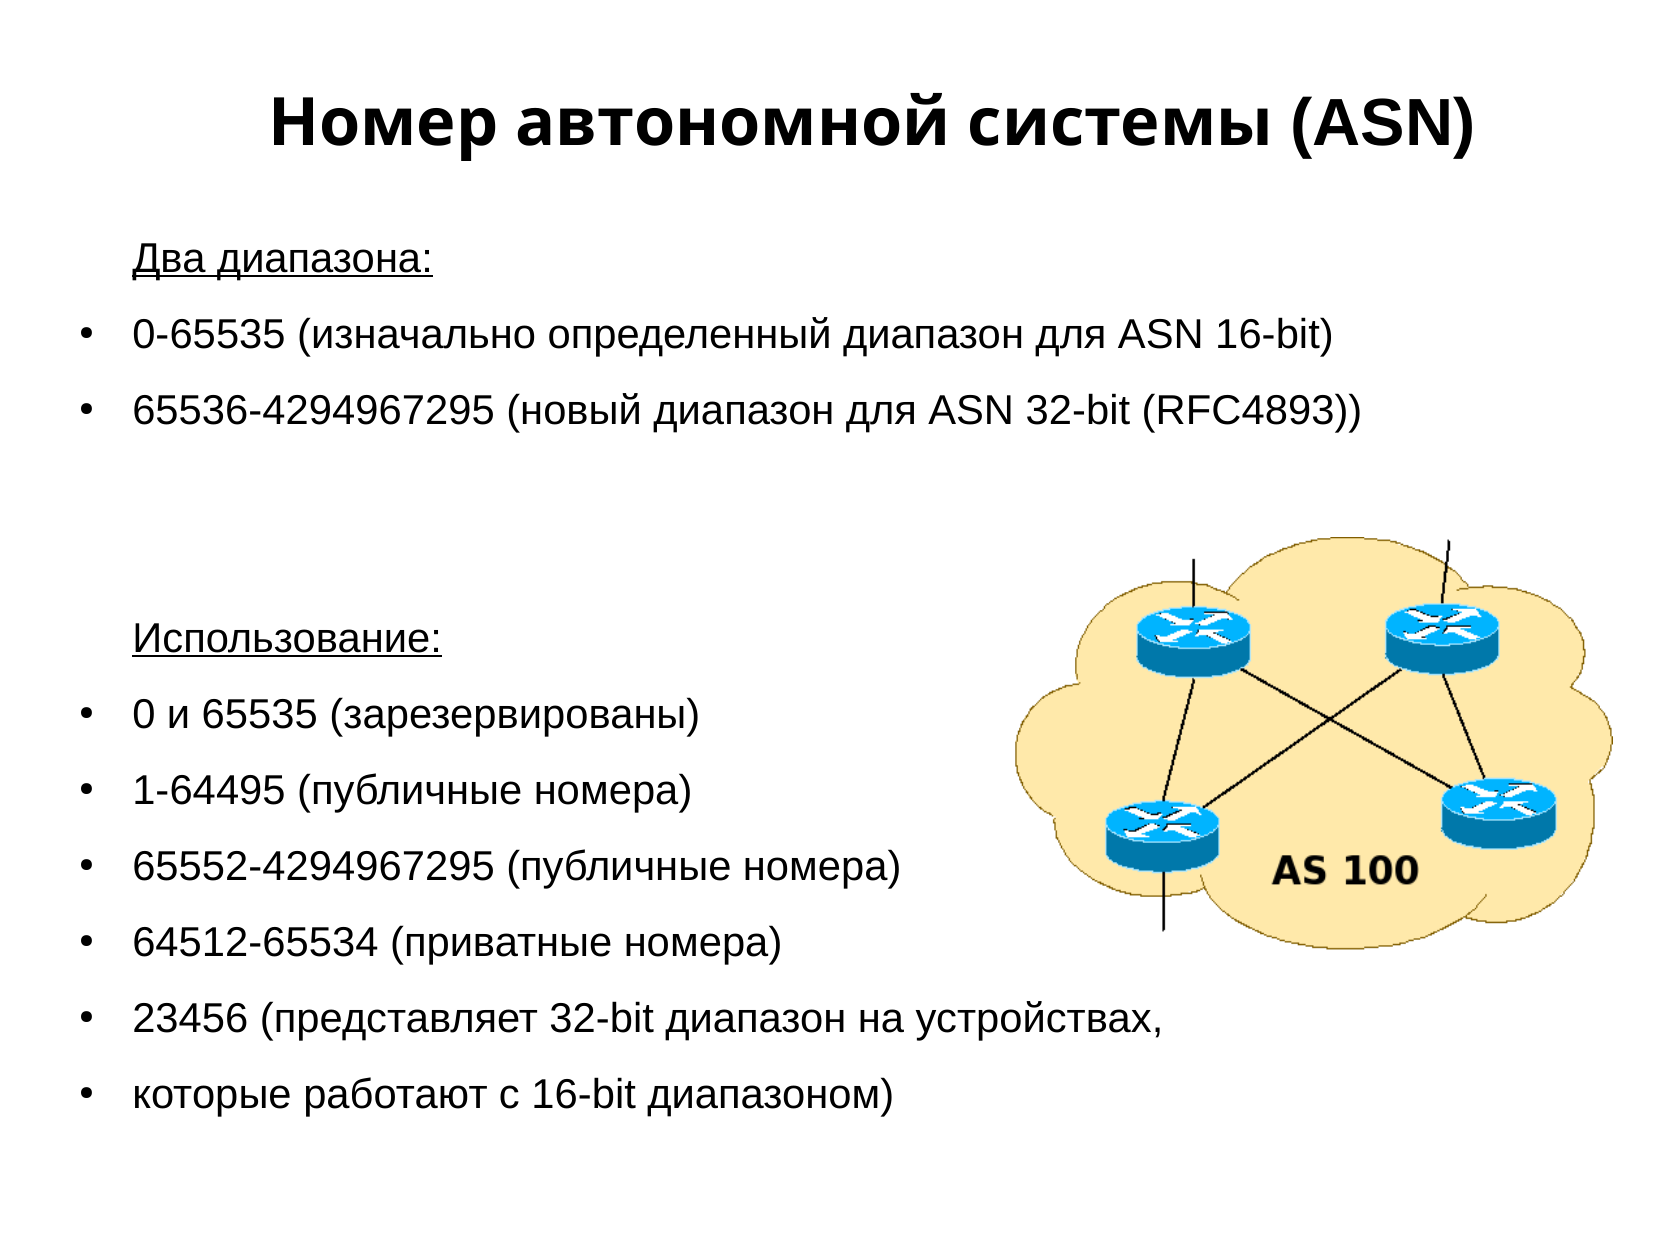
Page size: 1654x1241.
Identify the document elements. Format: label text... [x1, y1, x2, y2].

text_box Номер автономной системы (ASN) [123, 41, 1597, 166]
list Два диапазона: 0-65535 (изначально определенный диапазон для ASN 16-bit) 65536-4294967295 (новый диапазон для ASN 32-bit (RFC4893)) Использование: 0 и 65535 (зарезервированы) 1-64495 (публичные номера) 65552-4294967295 (публичные номера) 64512-65534 (приватные номера) 23456 (представляет 32-bit диапазон на устройствах, которые работают с 16-bit диапазоном) [61, 234, 1604, 1145]
picture [1604, 537, 1613, 951]
